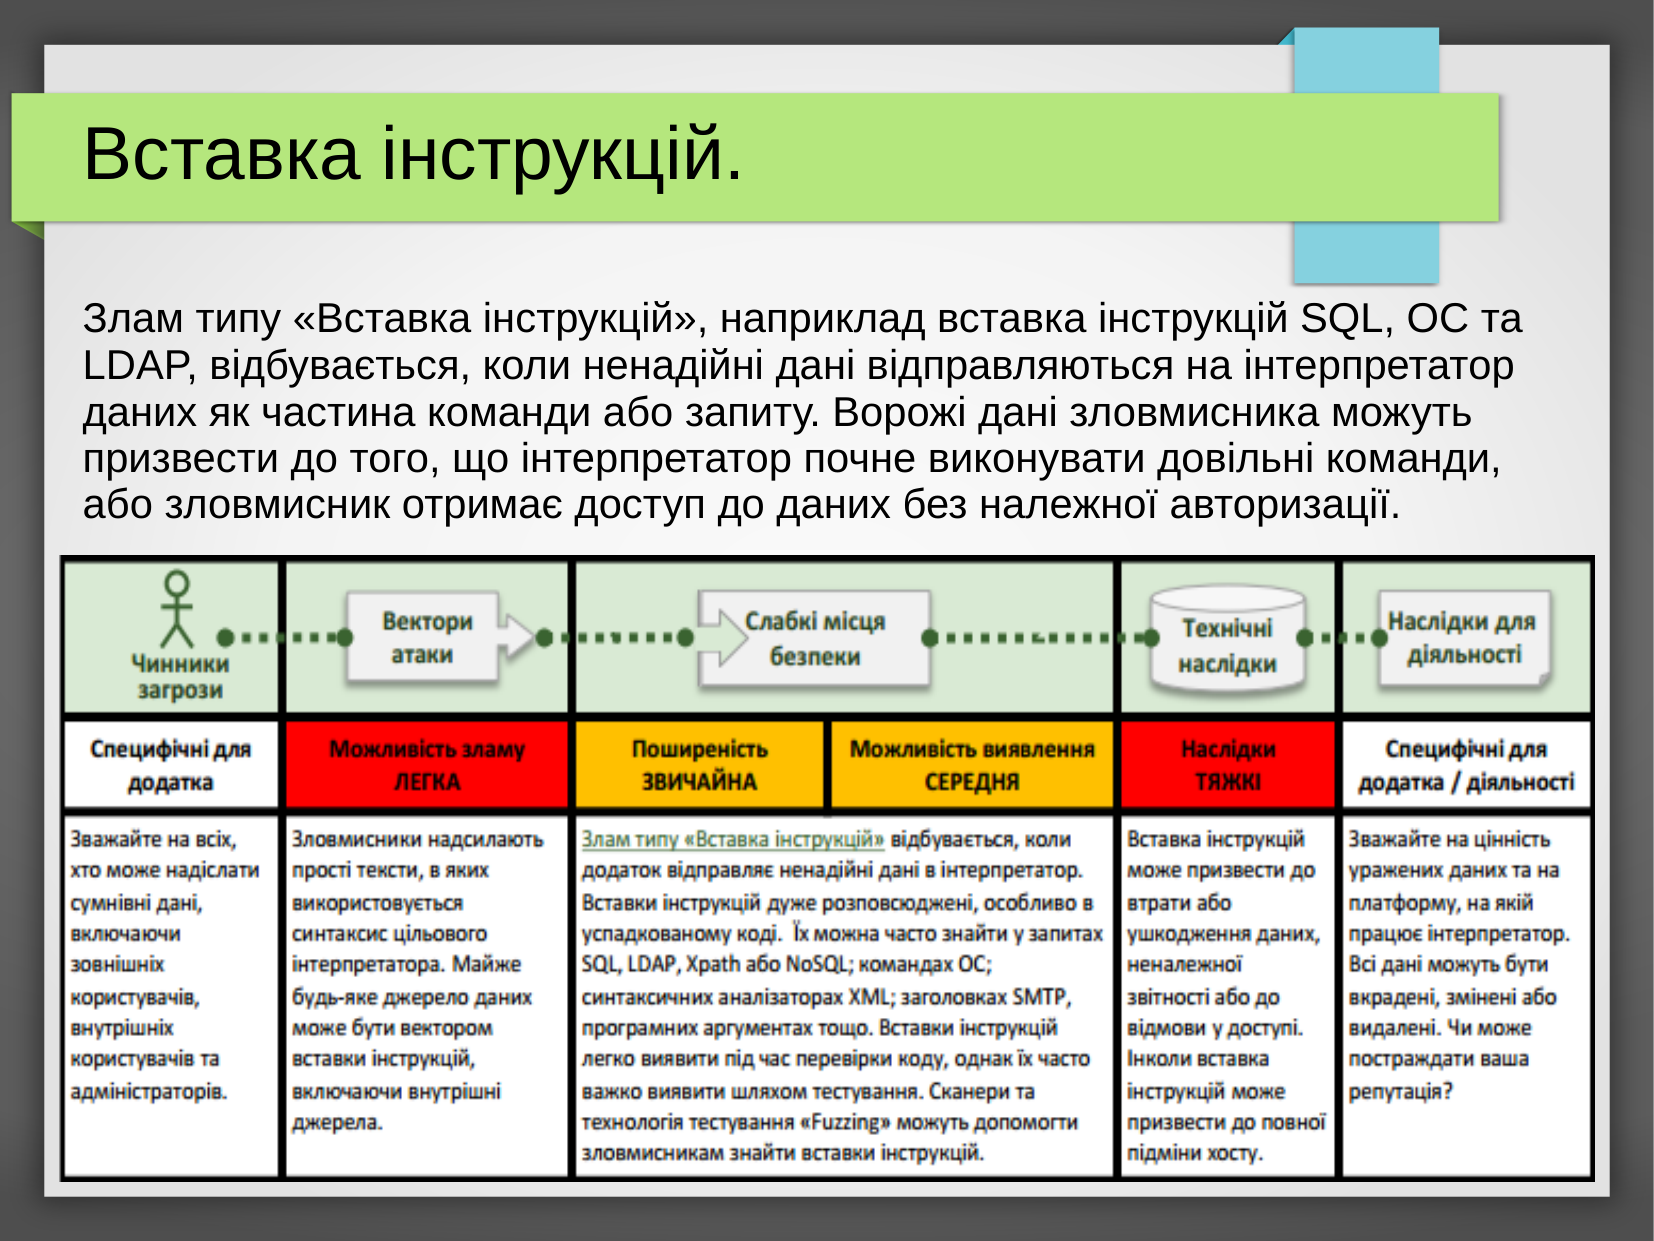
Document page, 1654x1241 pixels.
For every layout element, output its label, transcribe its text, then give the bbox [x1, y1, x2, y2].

list Злам типу «Вставка інструкцій», наприклад вставка інструкцій SQL, ОС та LDAP, відбувається, коли ненадійні дані відправляються на інтерпретатор даних як частина команди або запиту. Ворожі дані зловмисника можуть призвести до того, що інтерпретатор почне виконувати довільні команди, або зловмисник отримає доступ до даних без належної авторизації. [82, 295, 1571, 555]
picture [0, 0, 1654, 1241]
title Вставка інструкцій. [82, 94, 1264, 213]
